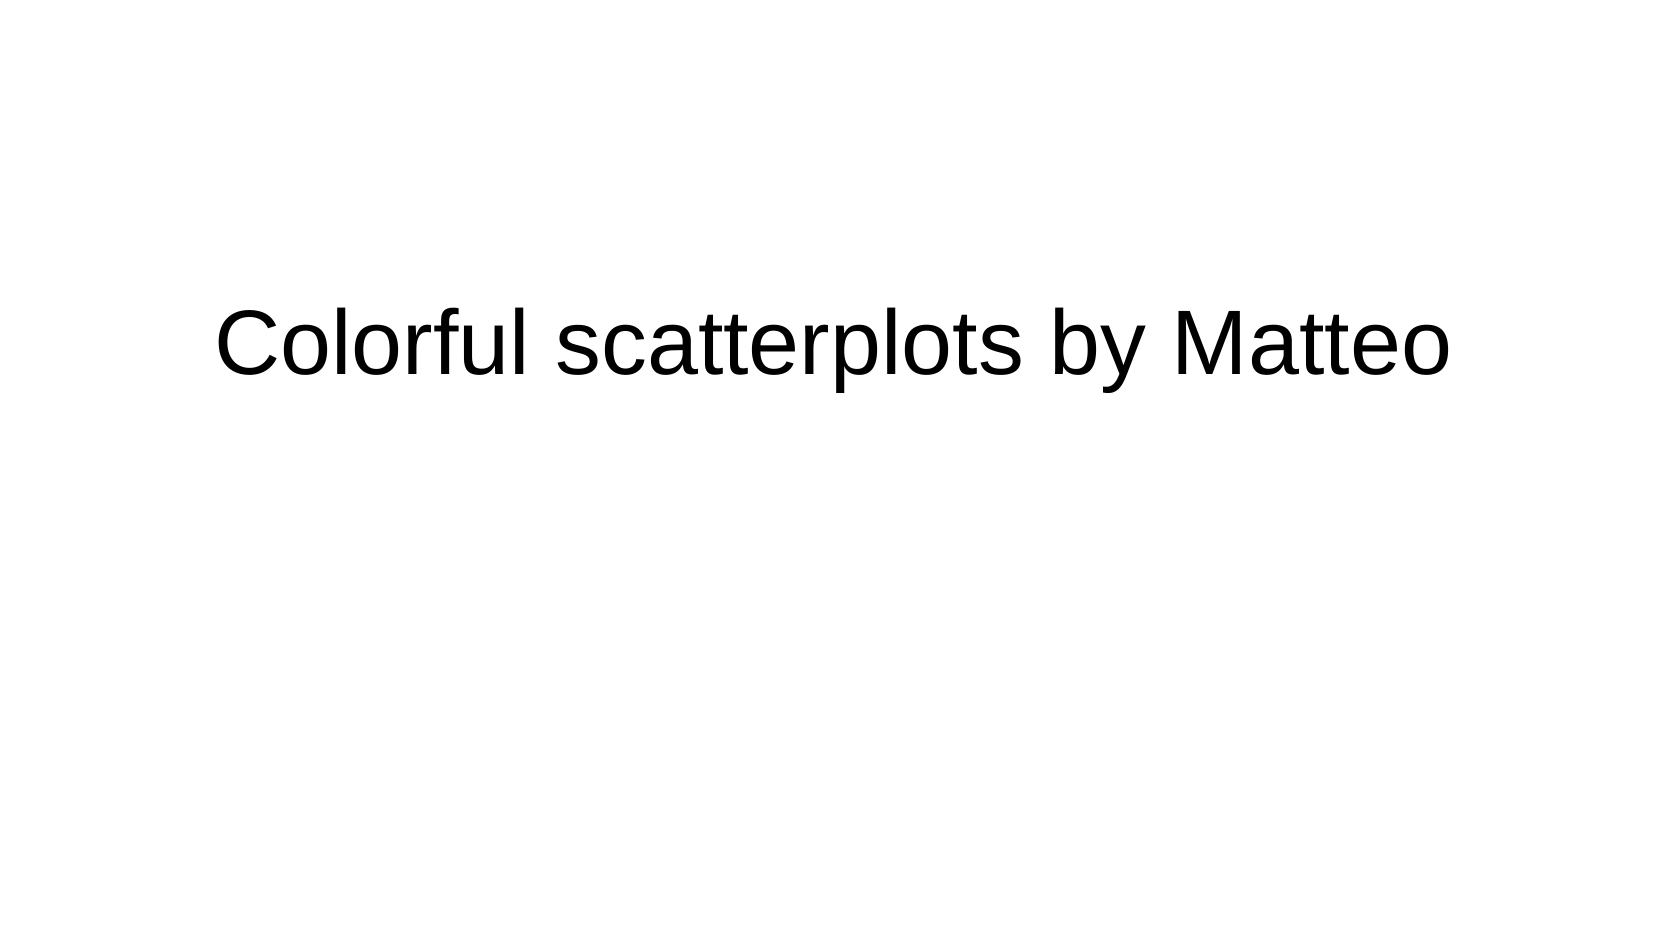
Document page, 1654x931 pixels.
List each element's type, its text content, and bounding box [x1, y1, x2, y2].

title Colorful scatterplots by Matteo [90, 264, 1579, 421]
